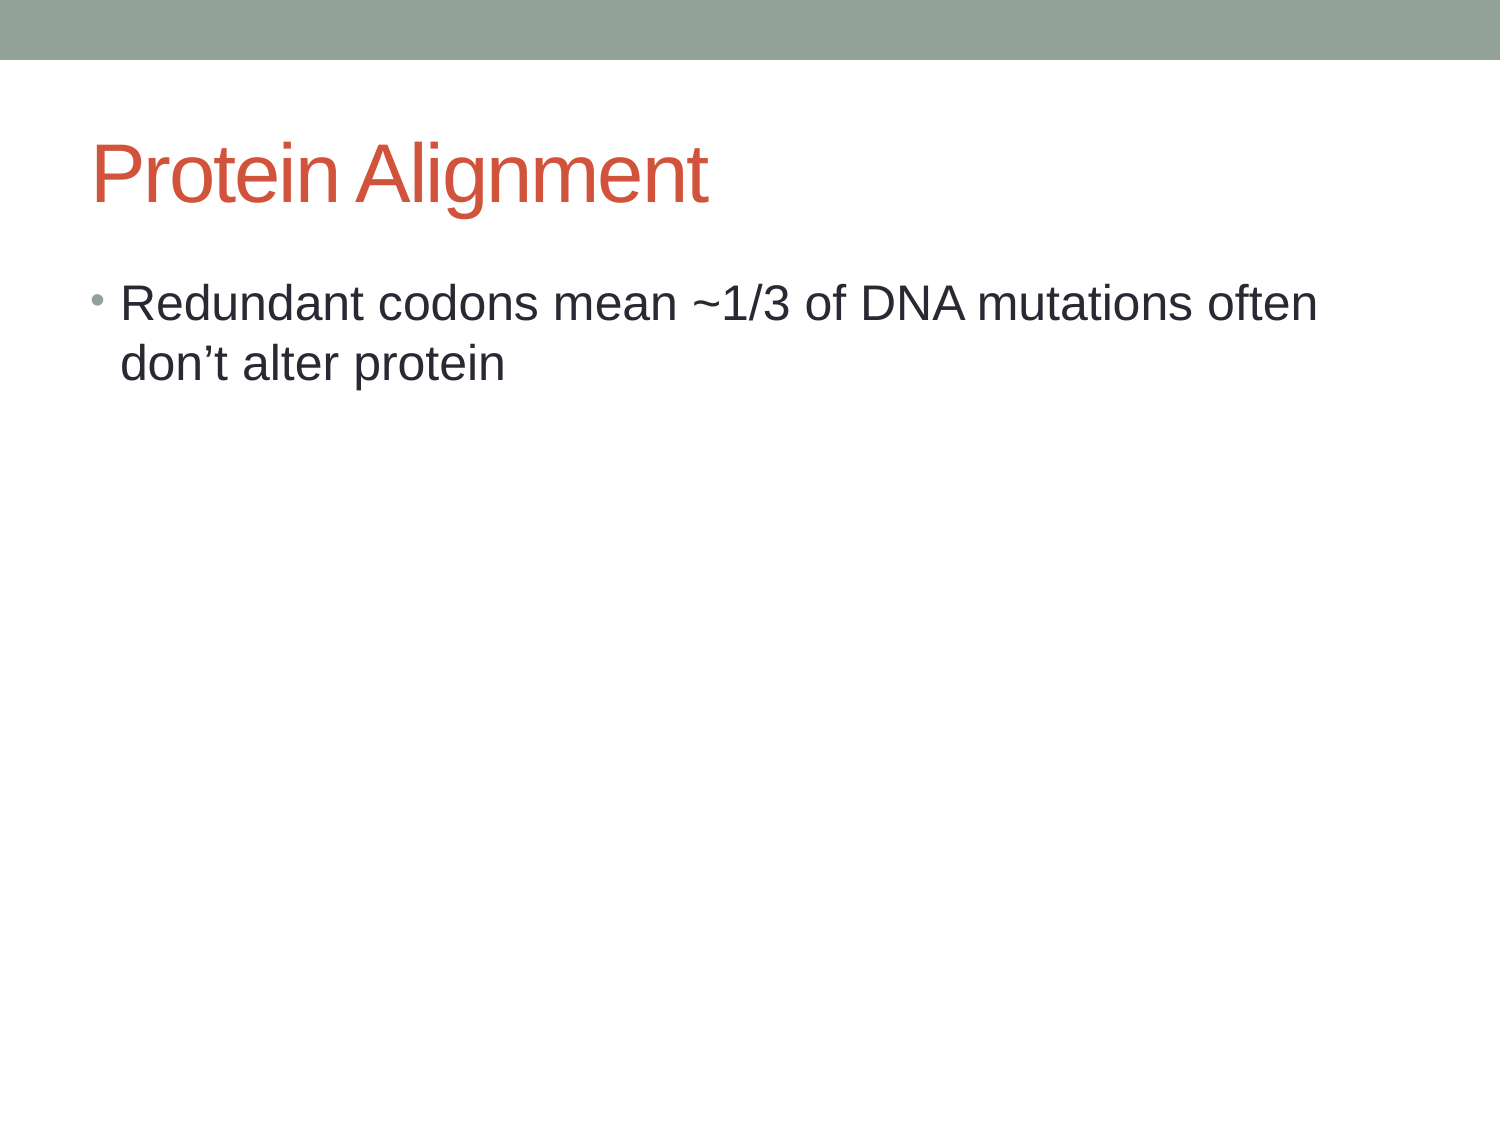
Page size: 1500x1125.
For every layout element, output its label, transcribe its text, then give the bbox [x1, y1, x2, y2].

title Protein Alignment [75, 87, 1425, 250]
list Redundant codons mean ~1/3 of DNA mutations often don’t alter protein [75, 262, 1425, 1063]
